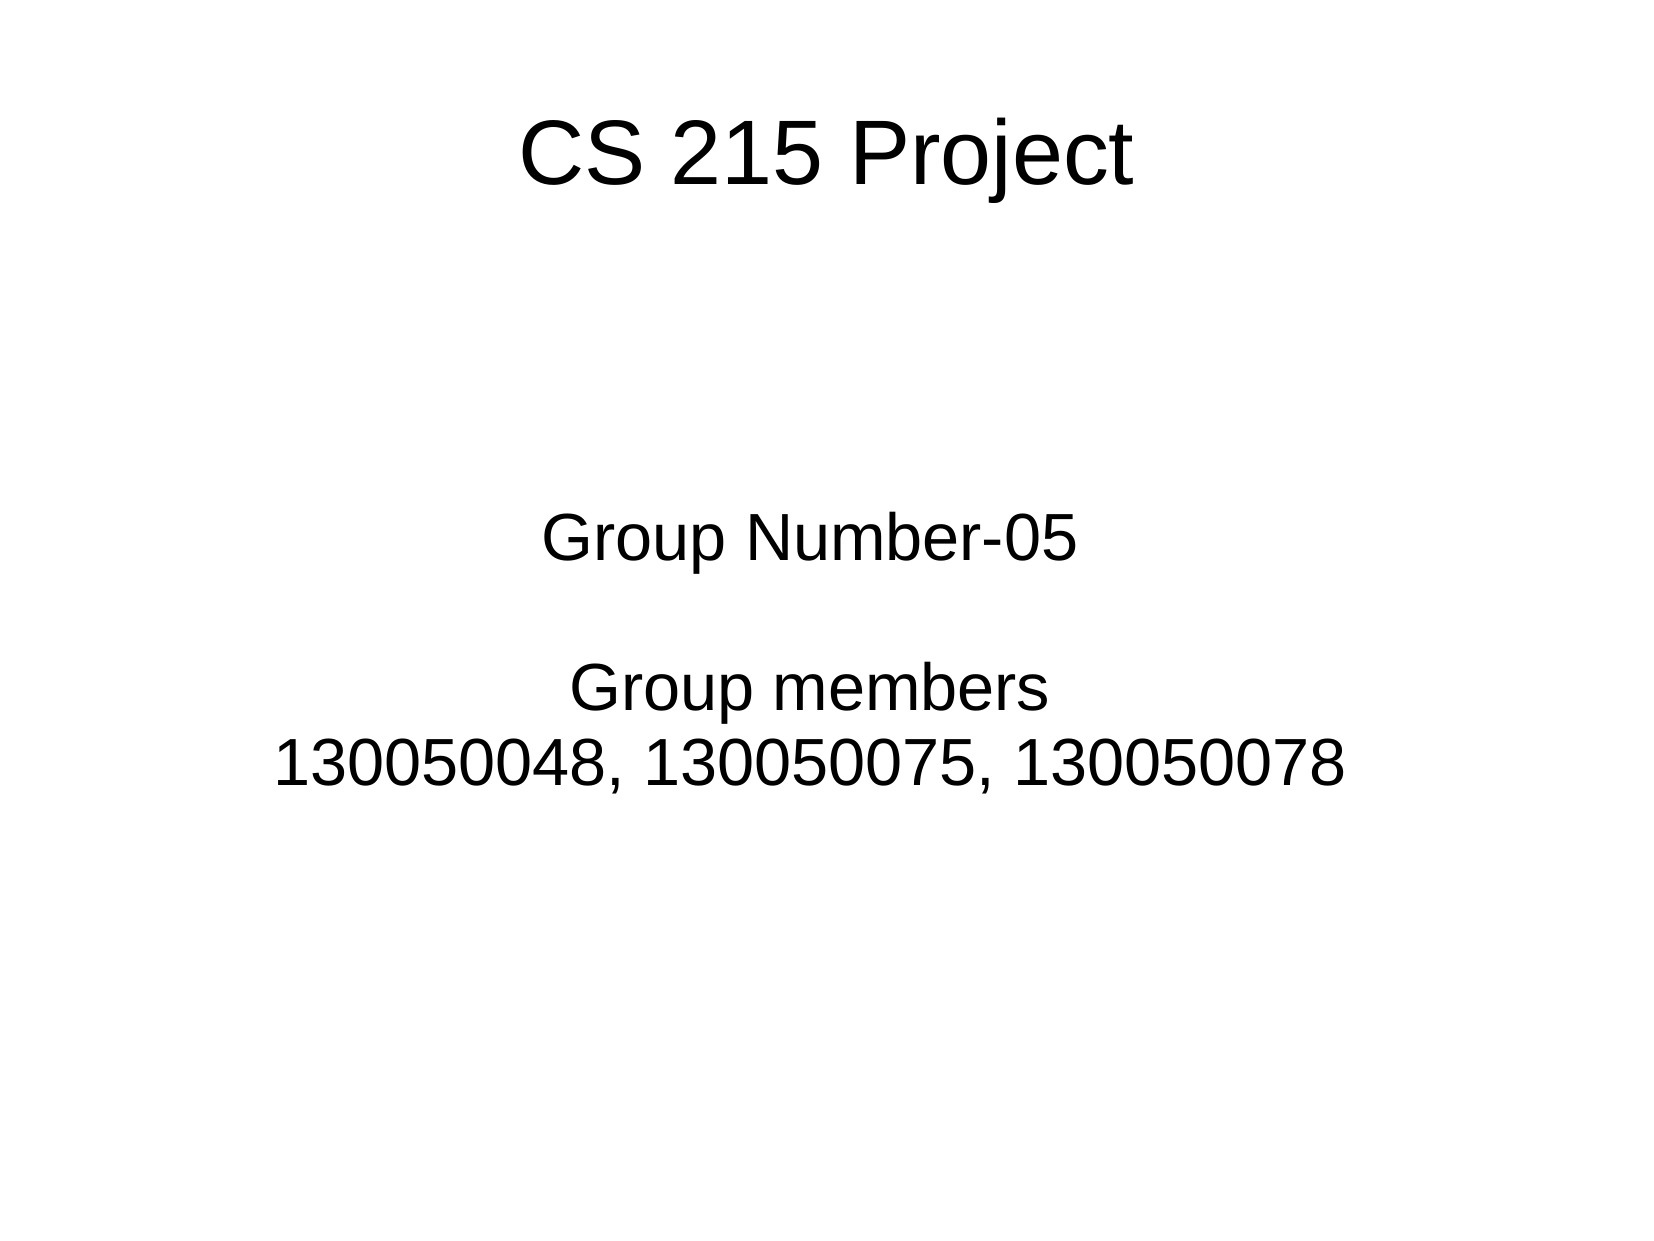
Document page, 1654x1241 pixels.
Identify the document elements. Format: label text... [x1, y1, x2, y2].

title CS 215 Project [82, 49, 1571, 257]
subtitle Group Number-05 Group members 130050048, 130050075, 130050078 [82, 290, 1538, 1010]
